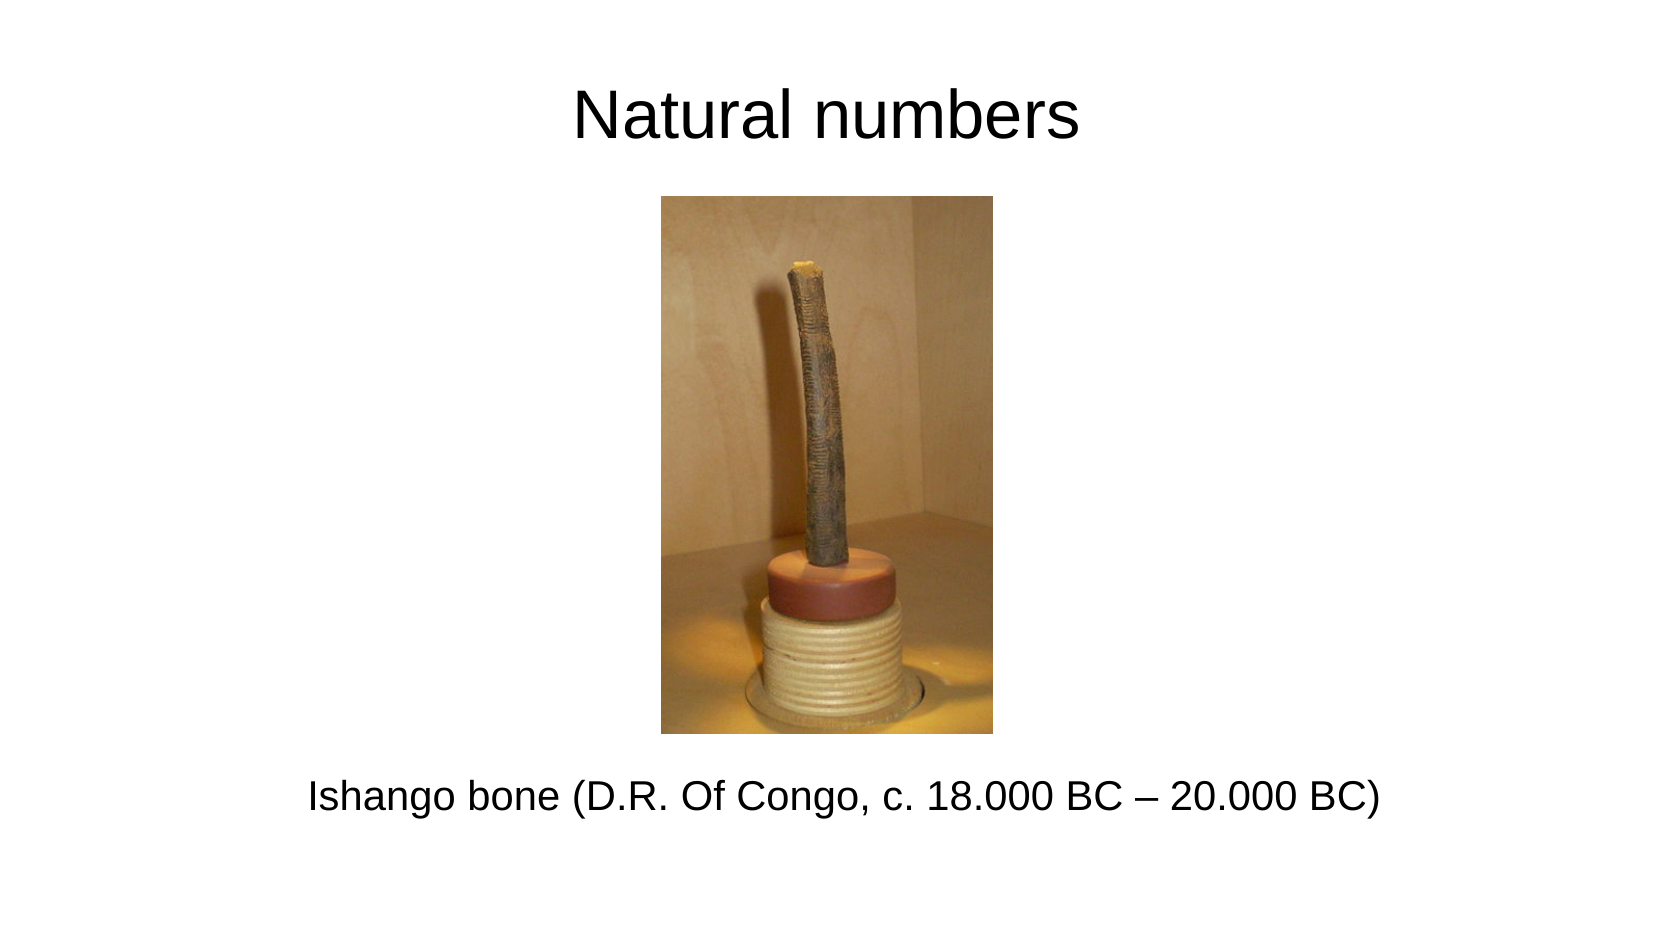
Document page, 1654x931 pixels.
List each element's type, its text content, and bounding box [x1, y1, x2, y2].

title Natural numbers [82, 37, 1571, 193]
subtitle Ishango bone (D.R. Of Congo, c. 18.000 BC – 20.000 BC) [82, 750, 1571, 841]
picture [661, 196, 993, 734]
